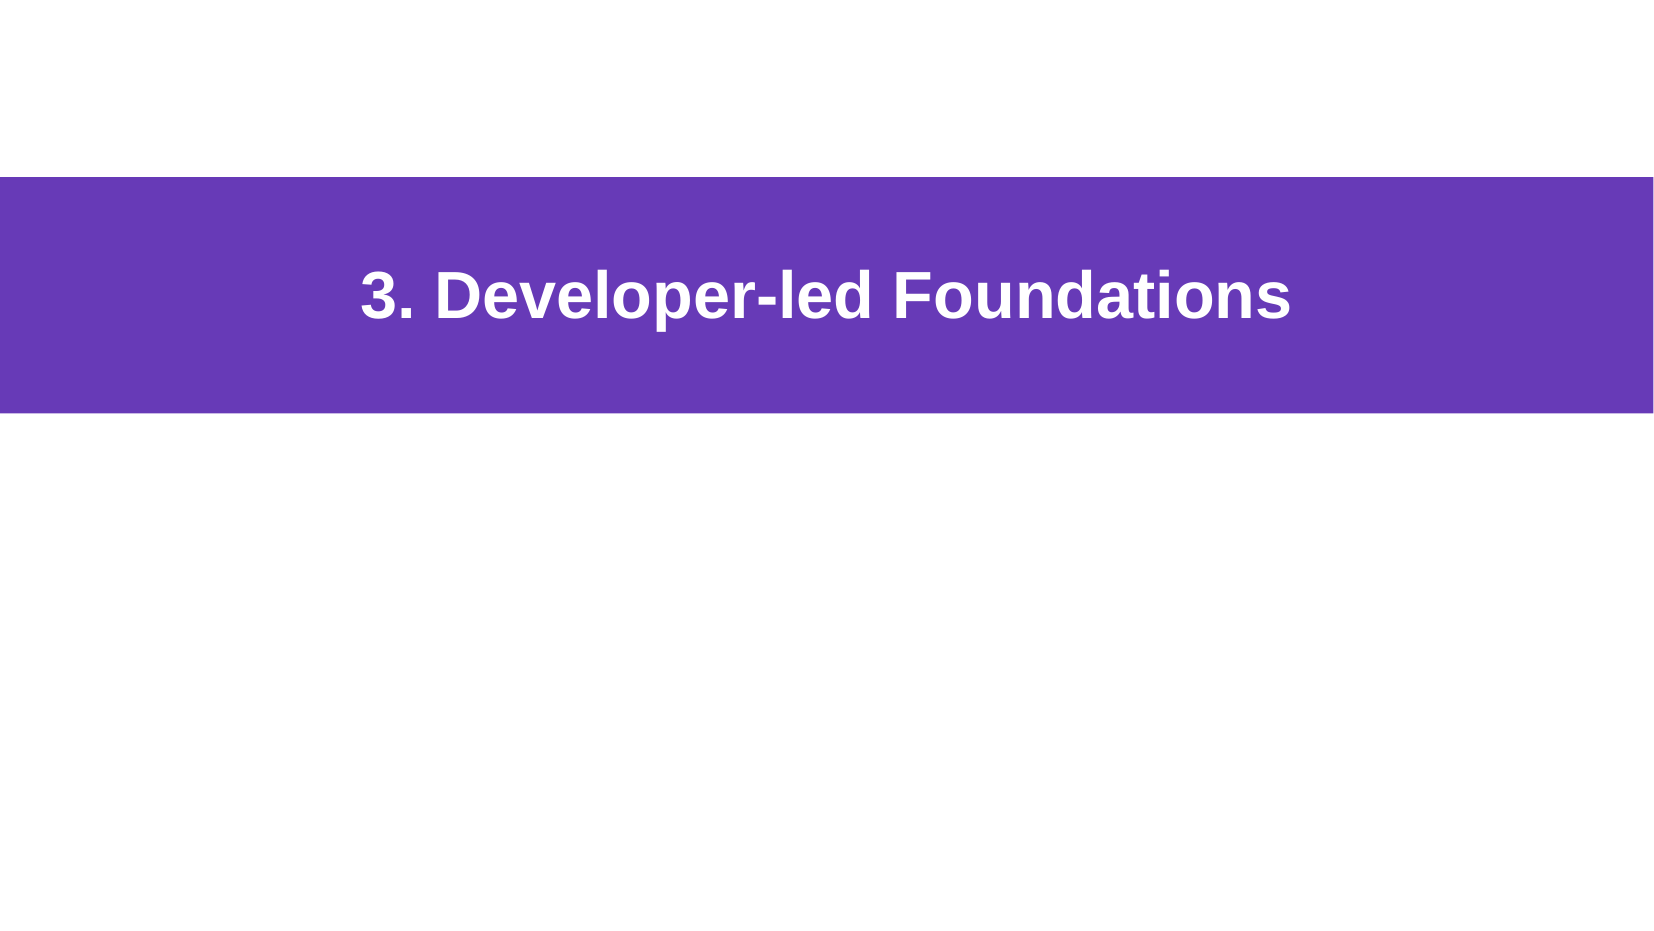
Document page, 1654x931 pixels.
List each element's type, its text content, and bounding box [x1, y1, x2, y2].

title 3. Developer-led Foundations [0, 177, 1654, 414]
